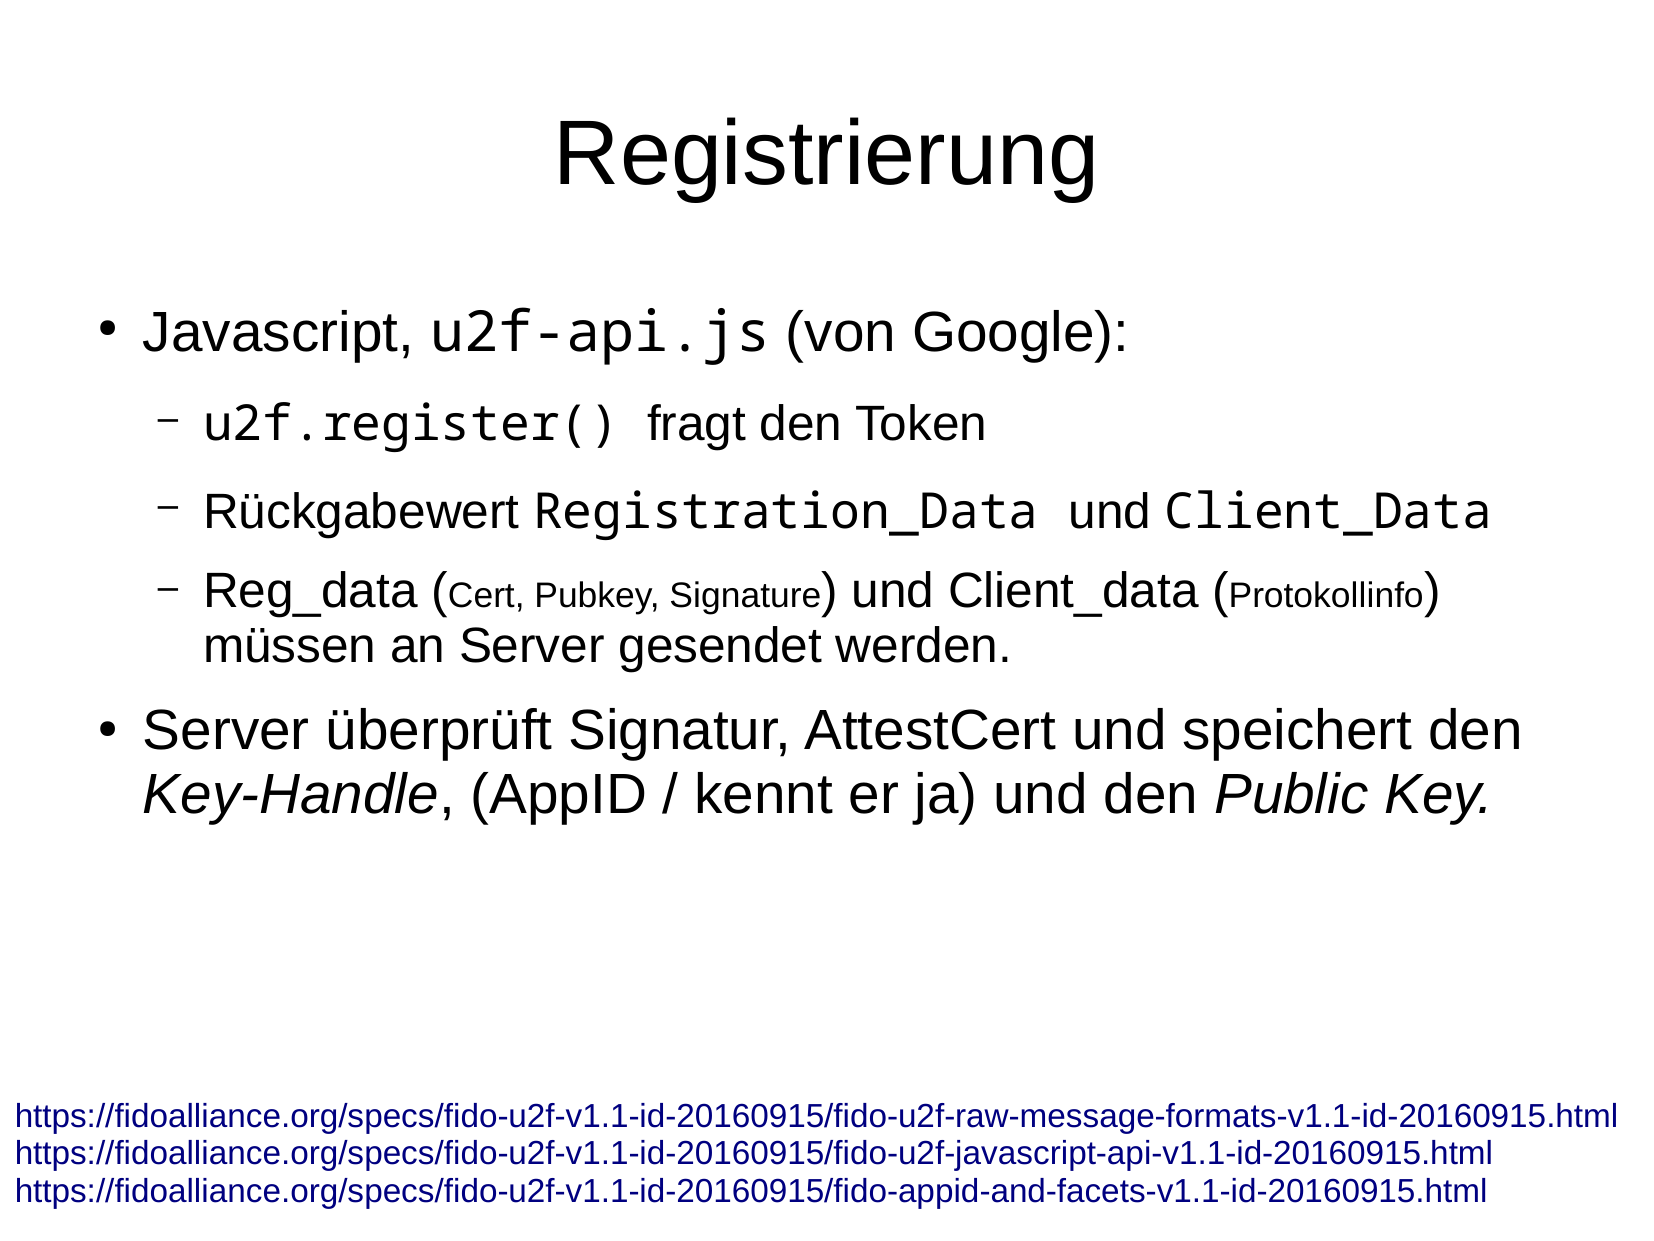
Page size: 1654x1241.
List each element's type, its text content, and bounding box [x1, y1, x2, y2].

text_box https://fidoalliance.org/specs/fido-u2f-v1.1-id-20160915/fido-u2f-raw-message-formats-v1.1-id-20160915.html https://fidoalliance.org/specs/fido-u2f-v1.1-id-20160915/fido-u2f-javascript-api-v1.1-id-20160915.html https://fidoalliance.org/specs/fido-u2f-v1.1-id-20160915/fido-appid-and-facets-v1.1-id-20160915.html [0, 1090, 1636, 1217]
title Registrierung [82, 49, 1571, 257]
list Javascript, u2f-api.js (von Google): u2f.register() fragt den Token Rückgabewert Registration_Data und Client_Data Reg_data (Cert, Pubkey, Signature) und Client_data (Protokollinfo) müssen an Server gesendet werden. Server überprüft Signatur, AttestCert und speichert den Key-Handle, (AppID / kennt er ja) und den Public Key. [82, 290, 1571, 1010]
